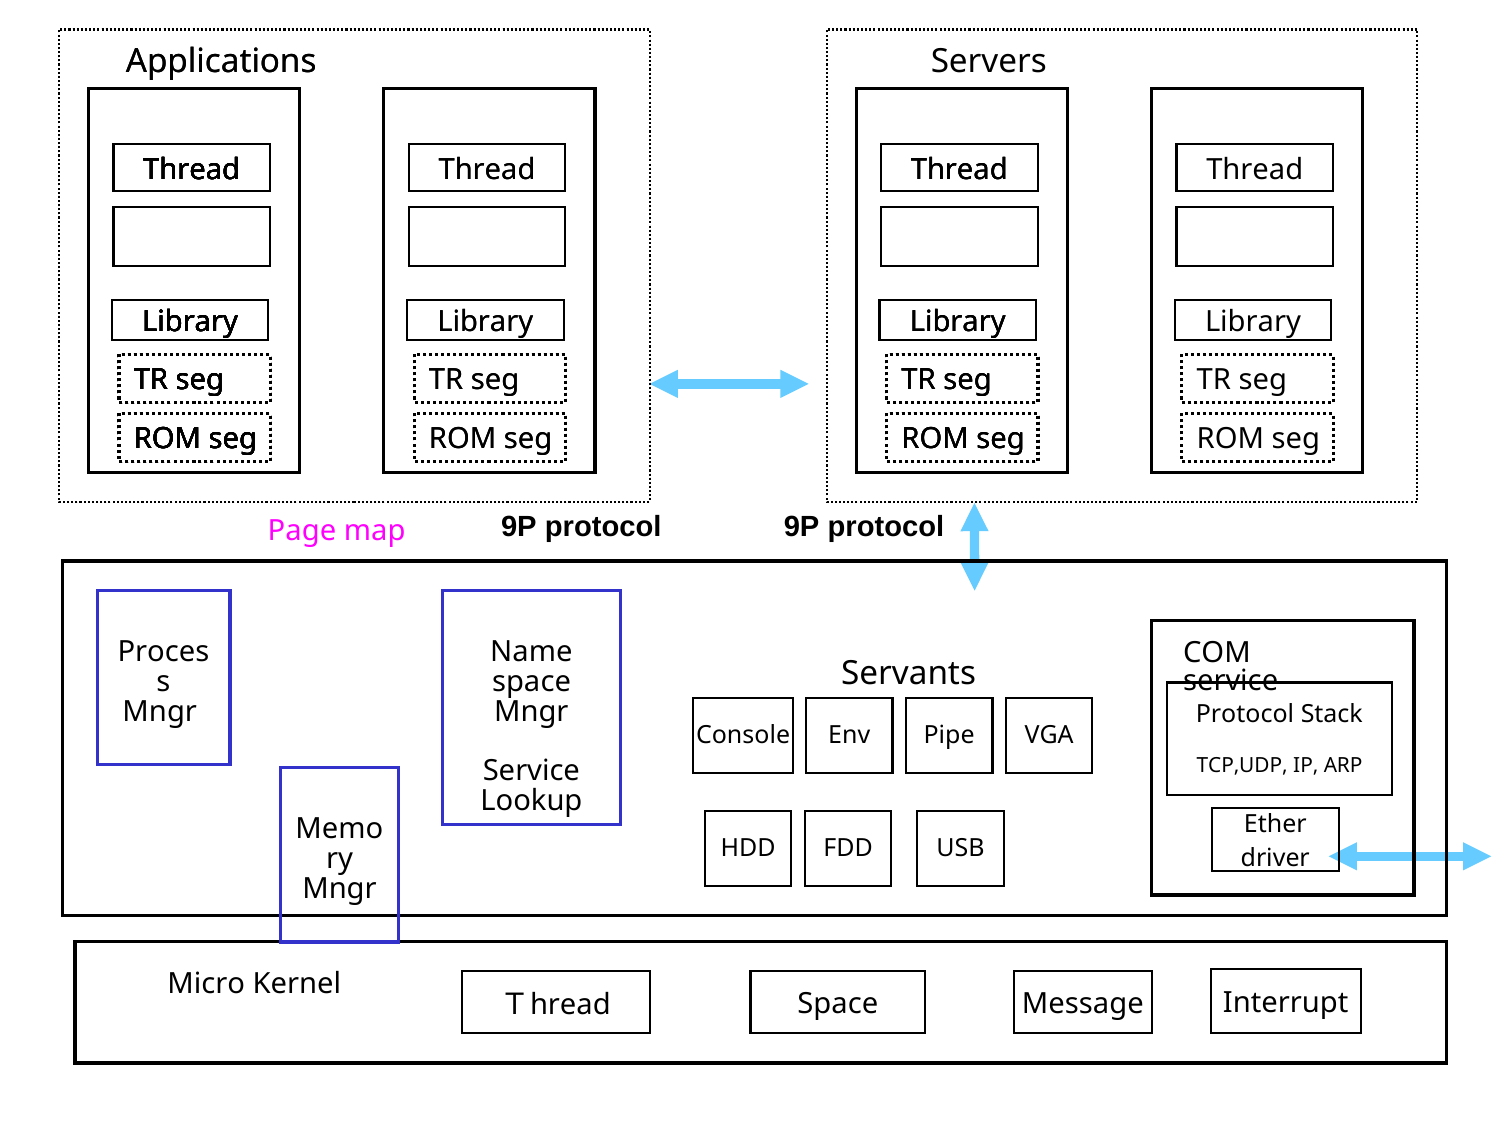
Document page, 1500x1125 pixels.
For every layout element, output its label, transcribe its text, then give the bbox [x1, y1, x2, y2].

text_box Thread [408, 144, 566, 192]
text_box Micro Kernel [152, 954, 360, 1010]
text_box Ether driver [1211, 807, 1339, 872]
text_box Env [805, 698, 893, 774]
text_box Library [111, 299, 269, 340]
text_box Pipe [905, 698, 993, 774]
text_box Ｔhread [462, 970, 650, 1034]
text_box Thread [1176, 144, 1334, 192]
text_box COM service [1168, 632, 1361, 704]
text_box FDD [804, 810, 892, 886]
text_box USB [917, 810, 1004, 886]
text_box Library [1174, 299, 1332, 340]
text_box Protocol Stack TCP,UDP, IP, ARP [1166, 682, 1393, 796]
text_box TR seg [414, 354, 566, 403]
text_box Thread [113, 144, 271, 192]
text_box Page map [252, 501, 421, 558]
text_box Interrupt [1210, 968, 1361, 1034]
text_box TR seg [1181, 354, 1334, 403]
text_box ROM seg [414, 413, 566, 462]
text_box Servers [916, 29, 1063, 87]
text_box Library [407, 299, 564, 340]
text_box Console [693, 698, 794, 774]
text_box ROM seg [118, 413, 271, 462]
text_box Message [1014, 970, 1152, 1034]
text_box Servants [826, 641, 992, 703]
text_box Applications [111, 29, 332, 90]
text_box ROM seg [886, 413, 1038, 462]
text_box Memory Mngr [280, 767, 399, 942]
text_box HDD [704, 810, 792, 886]
text_box TR seg [886, 354, 1038, 403]
text_box Name space Mngr Service Lookup [442, 590, 621, 825]
text_box 9P protocol [769, 501, 960, 551]
text_box Library [879, 299, 1037, 340]
text_box 9P protocol [486, 501, 677, 551]
text_box VGA [1005, 698, 1093, 774]
text_box Process Mngr [97, 590, 231, 765]
text_box Thread [881, 144, 1038, 192]
text_box ROM seg [1181, 413, 1334, 462]
text_box TR seg [118, 354, 271, 403]
text_box Space [750, 970, 926, 1034]
